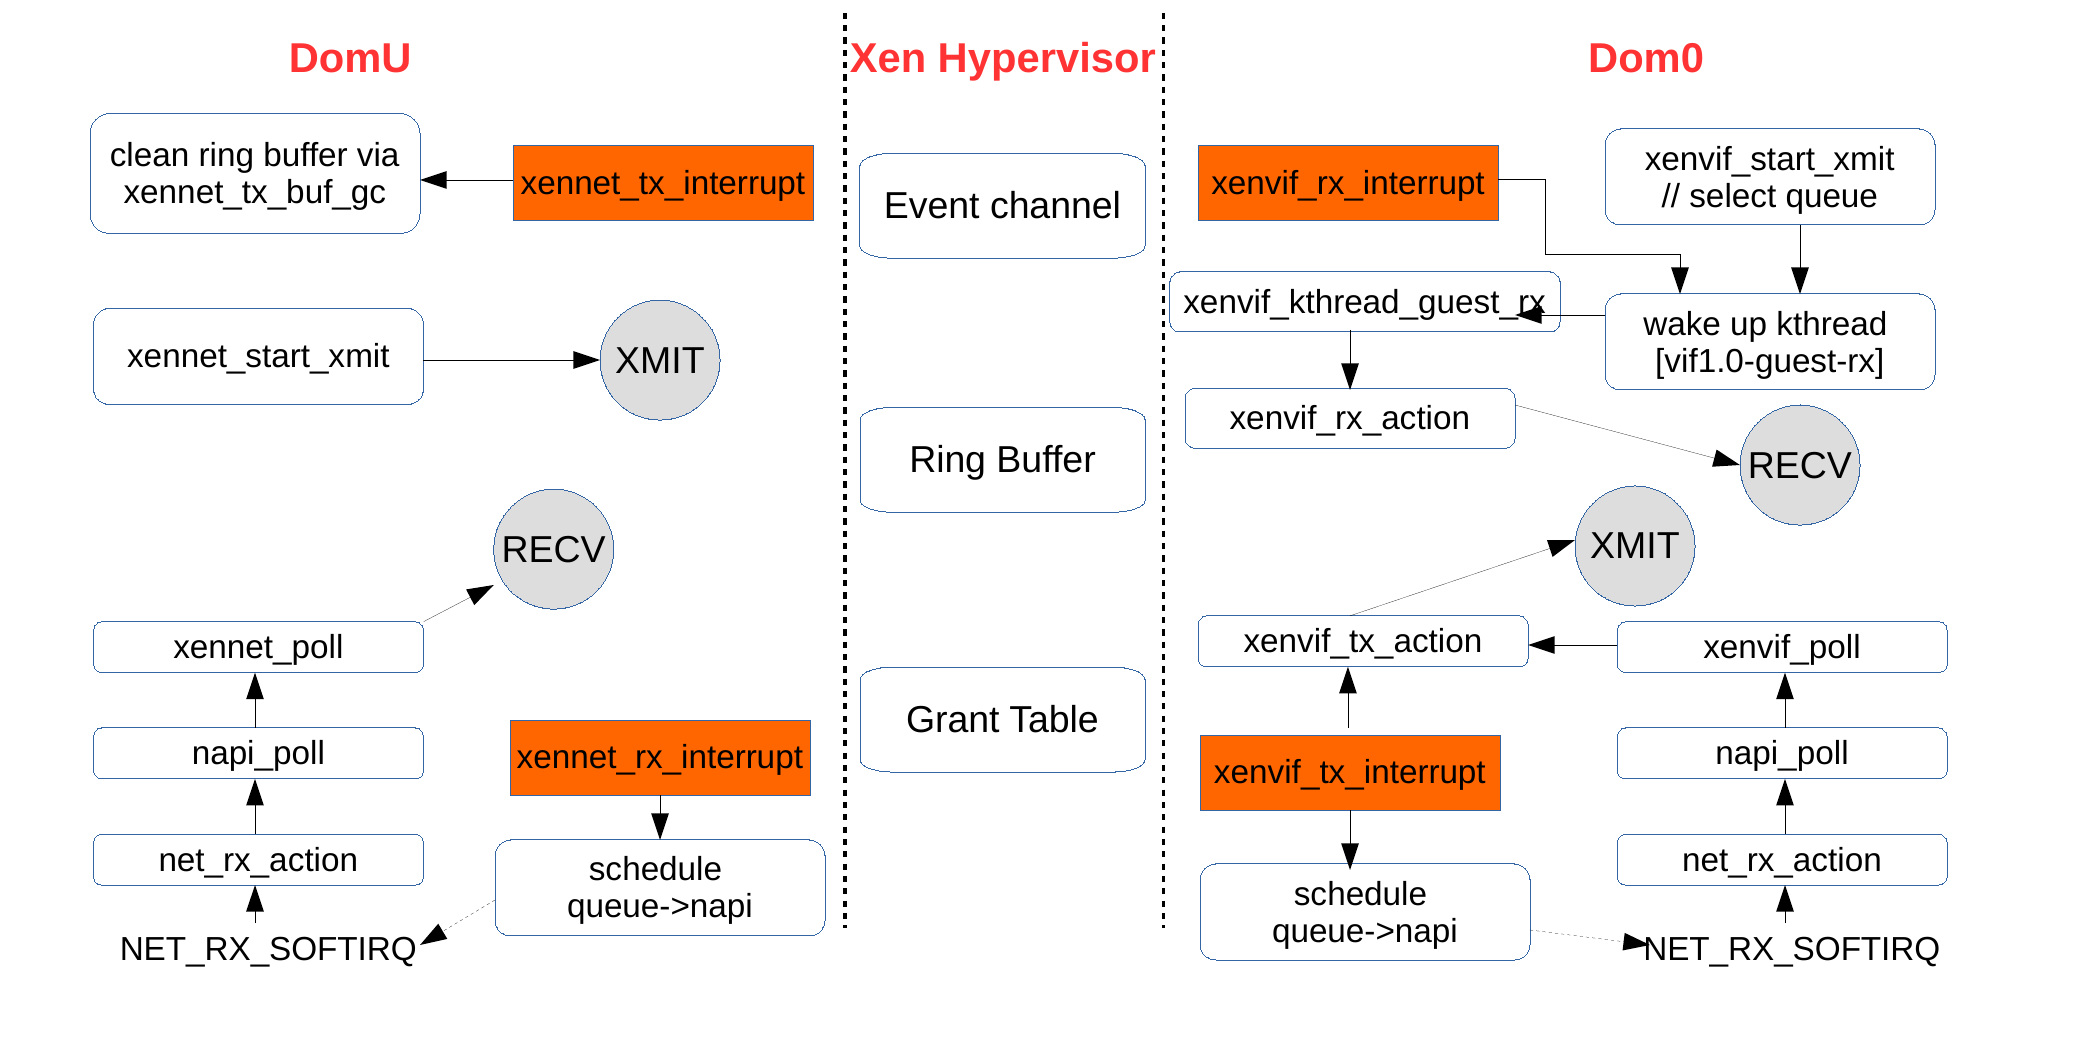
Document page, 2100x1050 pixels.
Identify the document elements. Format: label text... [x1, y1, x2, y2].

text_box schedule queue->napi [1200, 863, 1531, 961]
text_box Grant Table [860, 667, 1146, 773]
text_box XMIT [600, 300, 721, 421]
text_box xennet_tx_interrupt [513, 145, 814, 221]
text_box Dom0 [1573, 27, 1719, 90]
text_box net_rx_action [93, 834, 424, 886]
text_box net_rx_action [1617, 834, 1948, 886]
text_box xenvif_rx_action [1185, 388, 1516, 449]
text_box xennet_start_xmit [93, 308, 424, 405]
text_box Xen Hypervisor [835, 27, 1171, 90]
text_box NET_RX_SOFTIRQ [105, 923, 432, 976]
text_box clean ring buffer via xennet_tx_buf_gc [90, 113, 421, 234]
text_box xenvif_rx_interrupt [1198, 145, 1499, 221]
text_box RECV [493, 489, 614, 610]
text_box wake up kthread [vif1.0-guest-rx] [1605, 293, 1936, 390]
text_box xenvif_poll [1617, 621, 1948, 673]
text_box xenvif_kthread_guest_rx [1169, 271, 1561, 332]
text_box Event channel [859, 153, 1146, 259]
text_box napi_poll [1617, 727, 1948, 779]
text_box xennet_rx_interrupt [510, 720, 811, 796]
text_box schedule queue->napi [495, 839, 826, 936]
text_box Ring Buffer [860, 407, 1146, 513]
text_box RECV [1740, 404, 1861, 526]
text_box xenvif_tx_action [1198, 615, 1529, 667]
text_box NET_RX_SOFTIRQ [1628, 923, 1956, 976]
text_box xennet_poll [93, 621, 424, 673]
text_box xenvif_start_xmit // select queue [1605, 128, 1936, 225]
text_box DomU [274, 27, 427, 90]
text_box xenvif_tx_interrupt [1200, 735, 1501, 811]
text_box napi_poll [93, 727, 424, 779]
text_box XMIT [1575, 485, 1696, 607]
